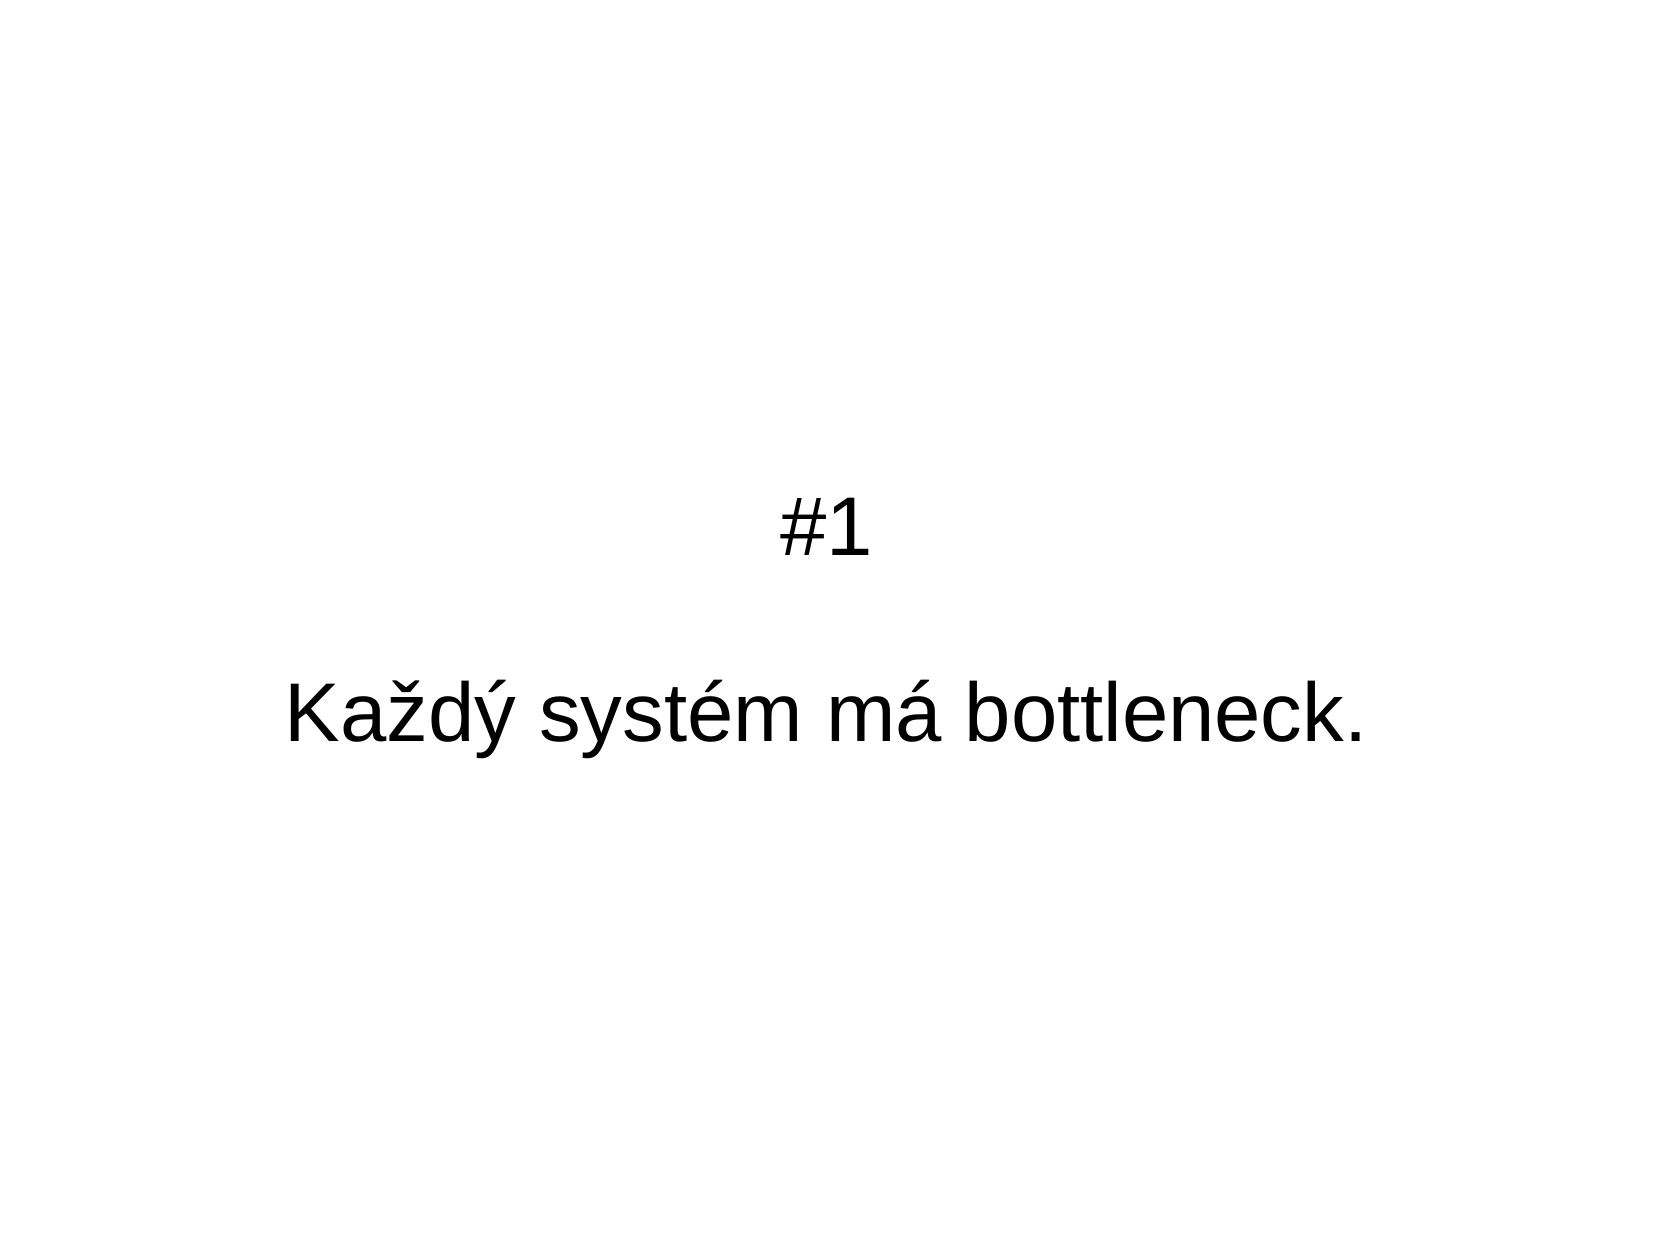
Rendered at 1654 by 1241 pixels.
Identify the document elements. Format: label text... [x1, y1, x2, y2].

subtitle #1 Každý systém má bottleneck. [82, 140, 1571, 1101]
